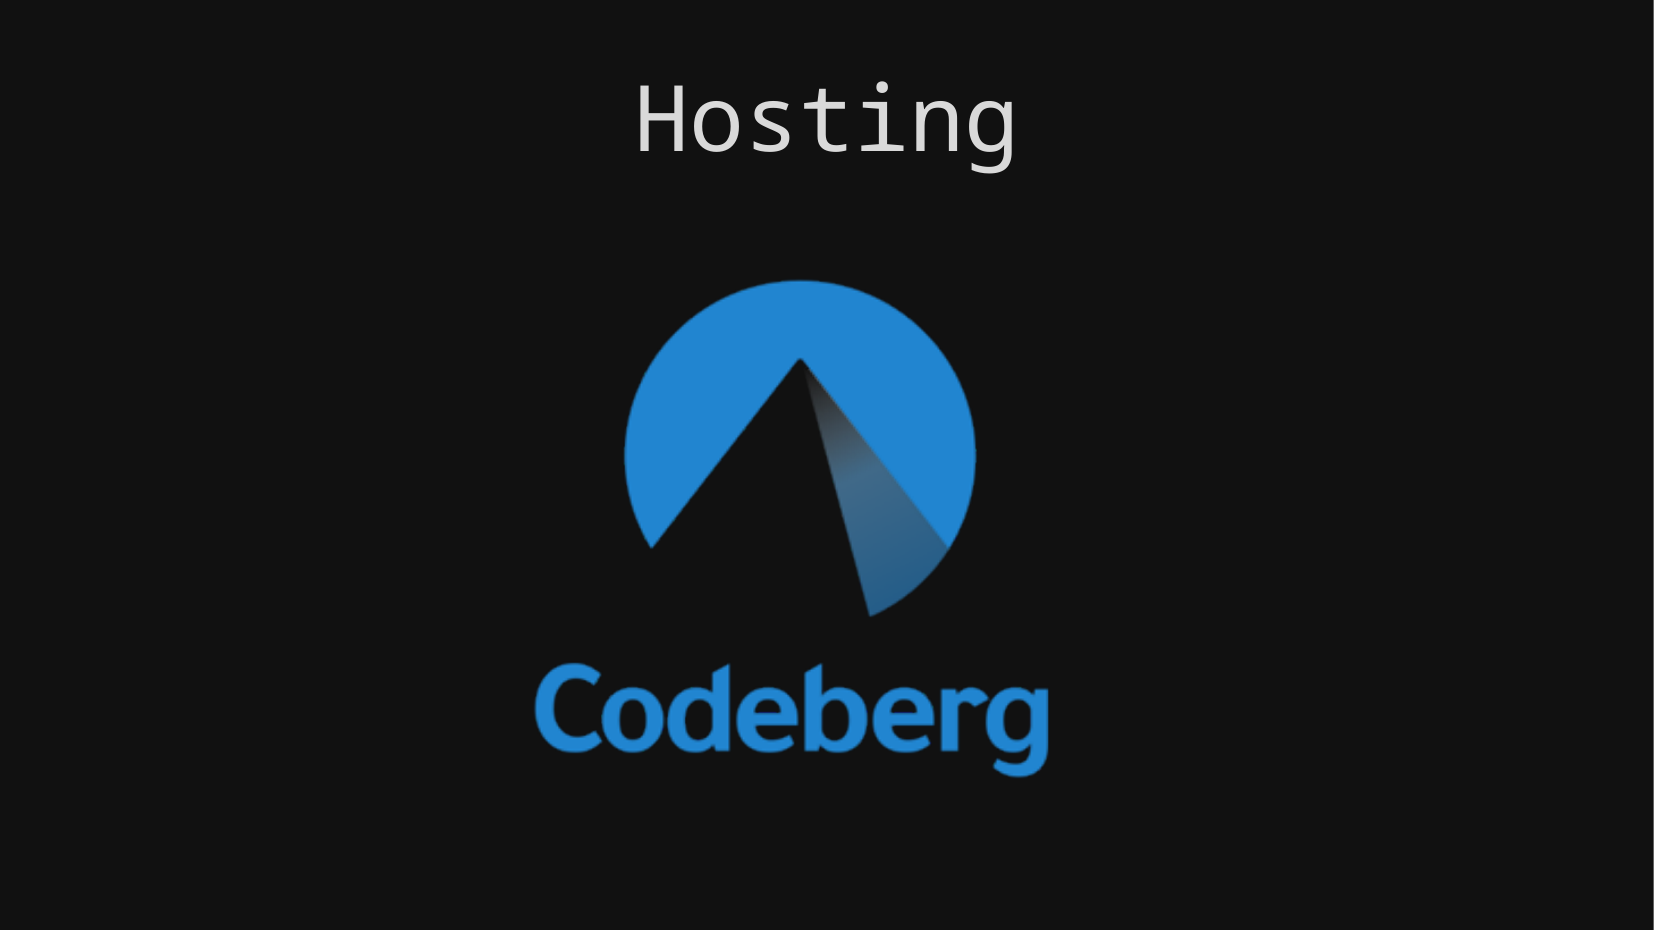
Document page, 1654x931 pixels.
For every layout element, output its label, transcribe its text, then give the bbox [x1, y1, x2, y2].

picture [262, 216, 1351, 847]
title Hosting [82, 37, 1571, 193]
